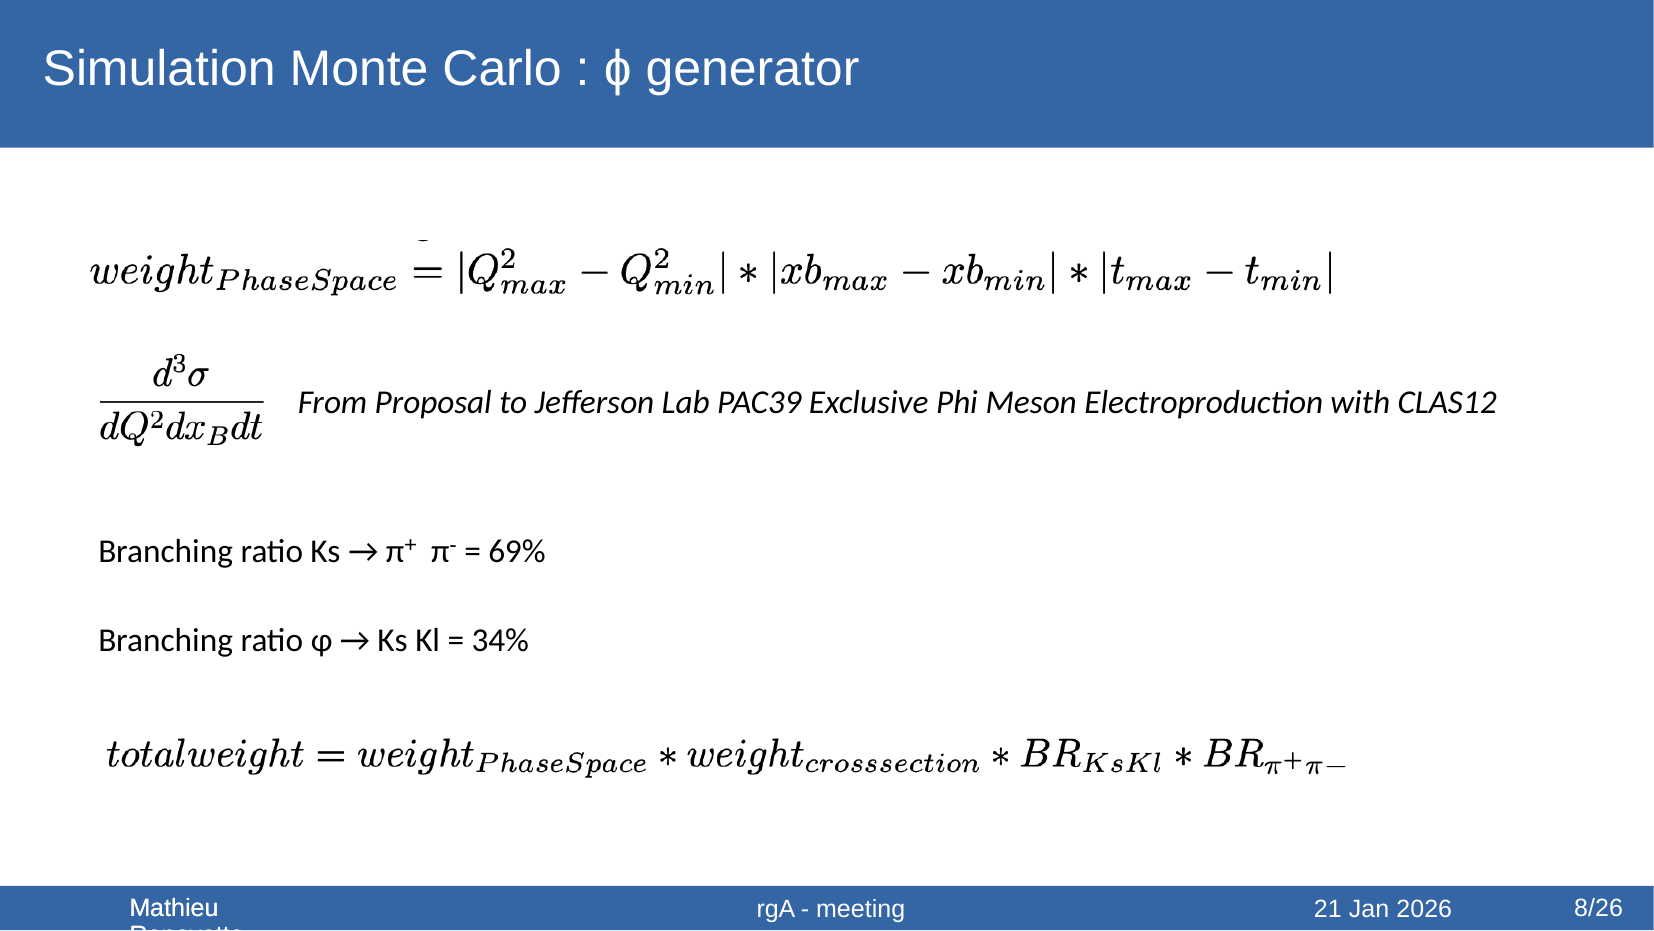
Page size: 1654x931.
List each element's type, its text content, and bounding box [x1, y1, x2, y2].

picture [83, 703, 1359, 810]
text_box Mathieu Ronayette [114, 885, 355, 929]
picture [79, 240, 1355, 314]
text_box From Proposal to Jeﬀerson Lab PAC39 Exclusive Phi Meson Electroproduction with CLAS12 [282, 372, 1654, 429]
text_box 8/26 [1559, 885, 1654, 930]
text_box 21 Jan 2026 [1299, 887, 1536, 931]
text_box Branching ratio ɸ → Ks Kl = 34% [83, 610, 783, 666]
text_box Simulation Monte Carlo : ɸ generator [27, 32, 966, 106]
picture [43, 342, 294, 469]
text_box [0, 885, 131, 931]
text_box rgA - meeting [734, 887, 953, 931]
text_box [226, 885, 1654, 931]
text_box [0, 0, 1654, 148]
text_box Branching ratio Ks → π+ π- = 69% [83, 522, 783, 578]
